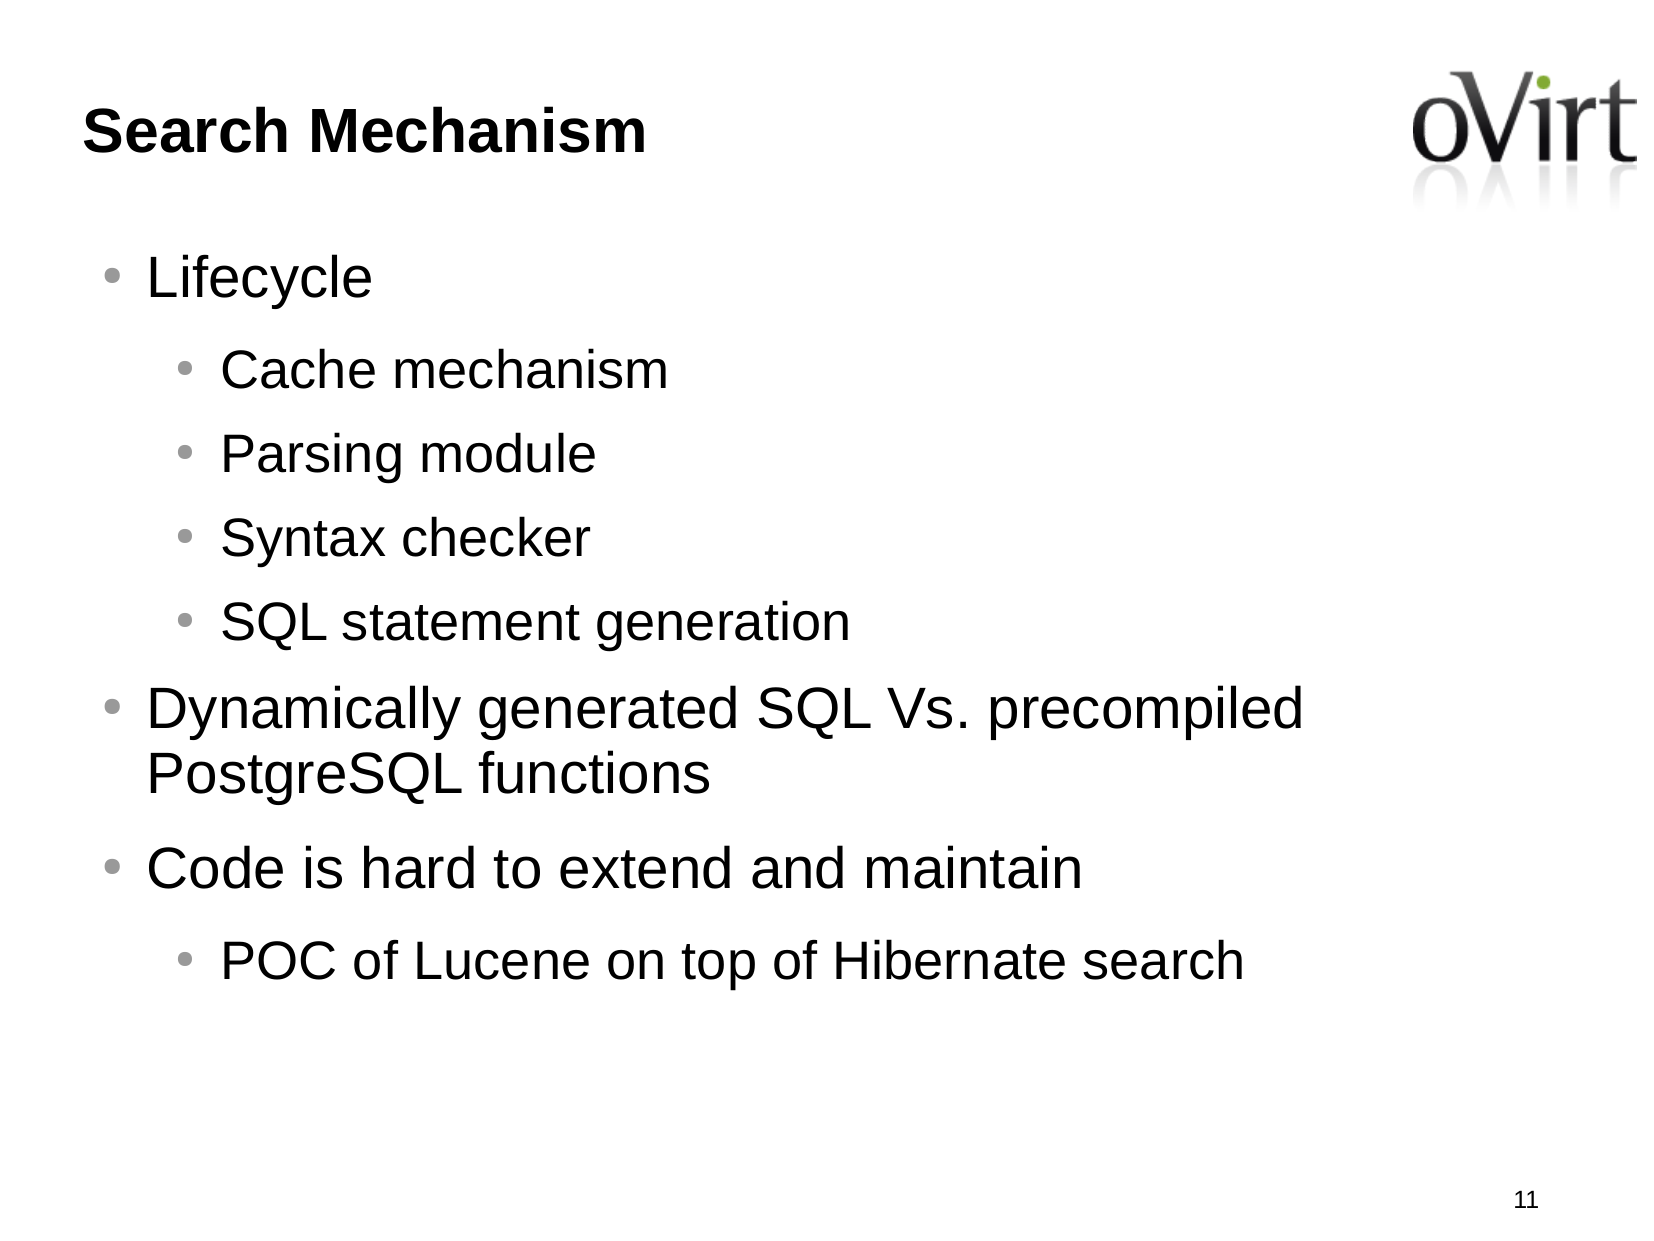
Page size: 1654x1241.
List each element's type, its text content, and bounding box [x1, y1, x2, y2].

picture [1413, 63, 1637, 212]
title Search Mechanism [82, 37, 1303, 226]
list Lifecycle Cache mechanism Parsing module Syntax checker SQL statement generation Dynamically generated SQL Vs. precompiled PostgreSQL functions Code is hard to extend and maintain POC of Lucene on top of Hibernate search [86, 244, 1576, 1039]
